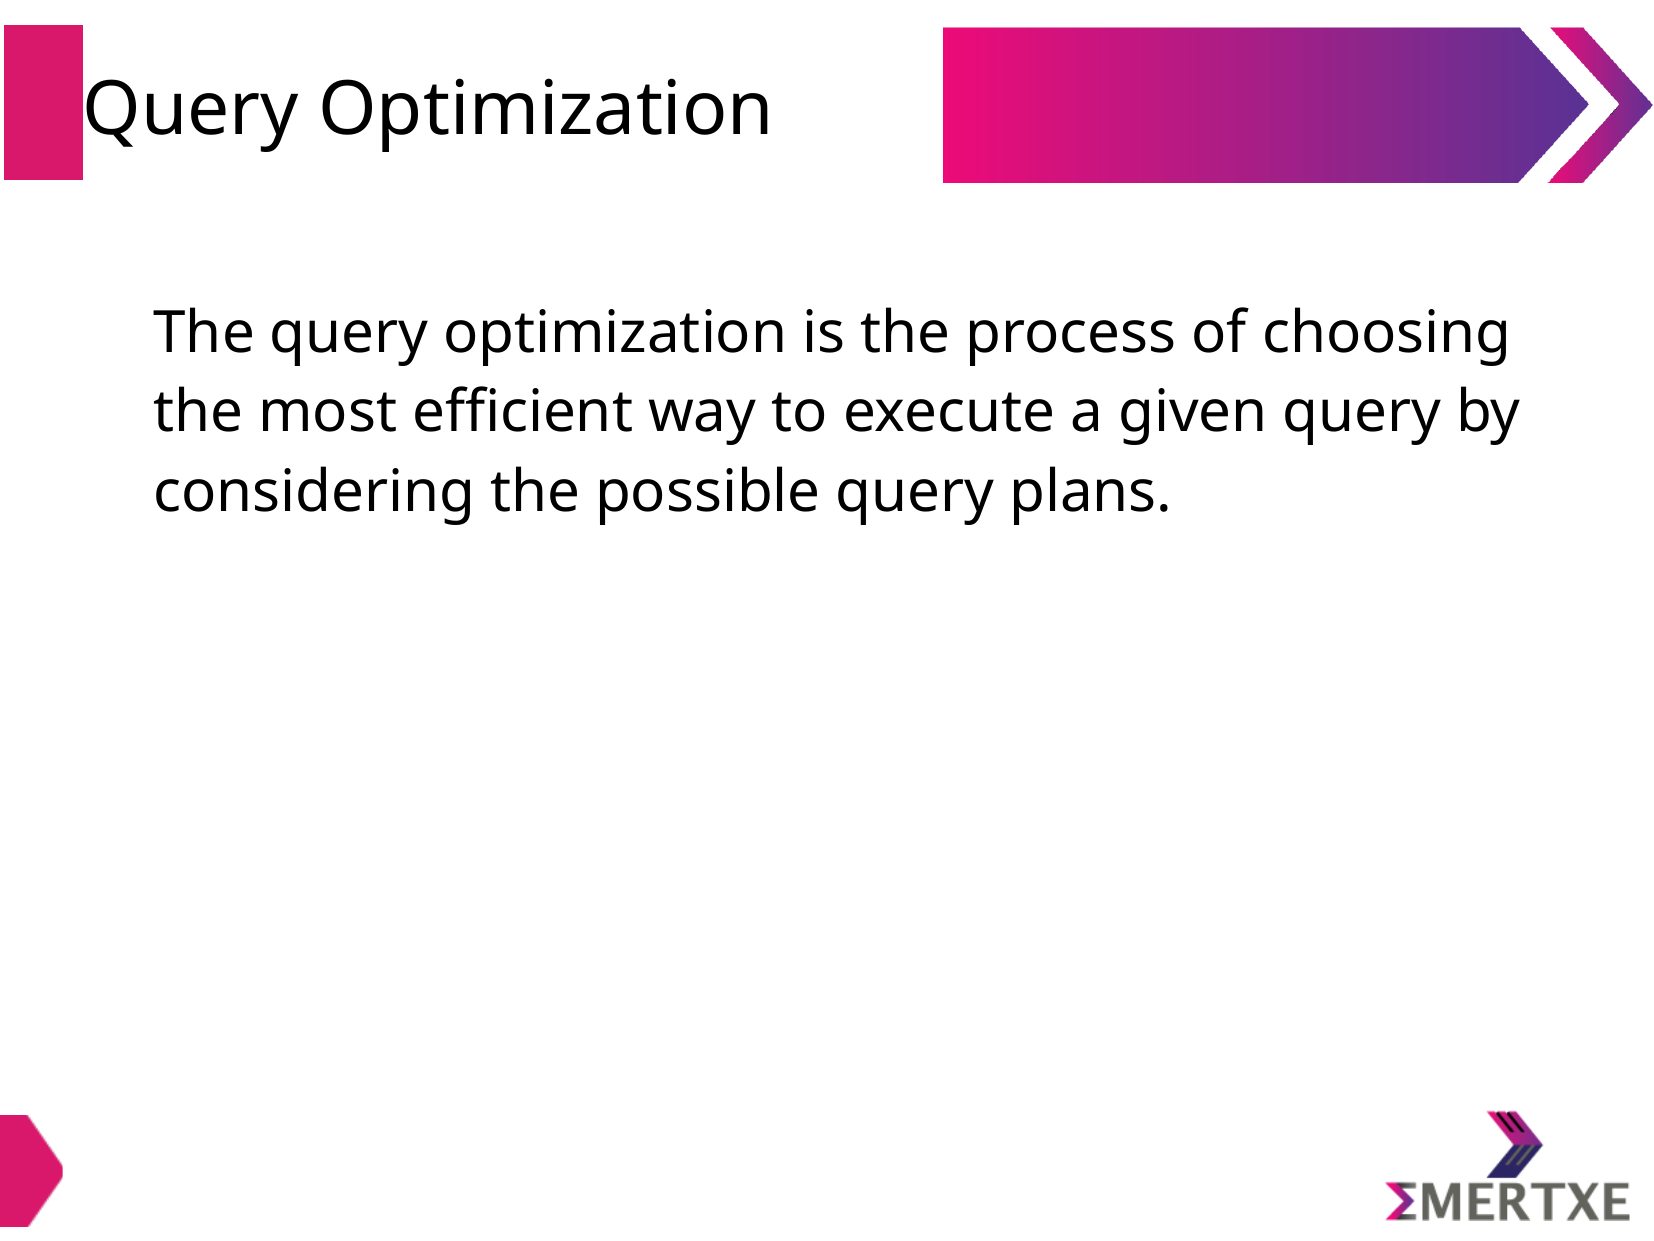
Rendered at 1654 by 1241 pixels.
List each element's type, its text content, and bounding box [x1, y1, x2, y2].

picture [1385, 1107, 1631, 1221]
title Query Optimization [82, 2, 1571, 210]
list The query optimization is the process of choosing the most efficient way to execute a given query by considering the possible query plans. [82, 290, 1571, 1010]
picture [1571, 27, 1653, 183]
